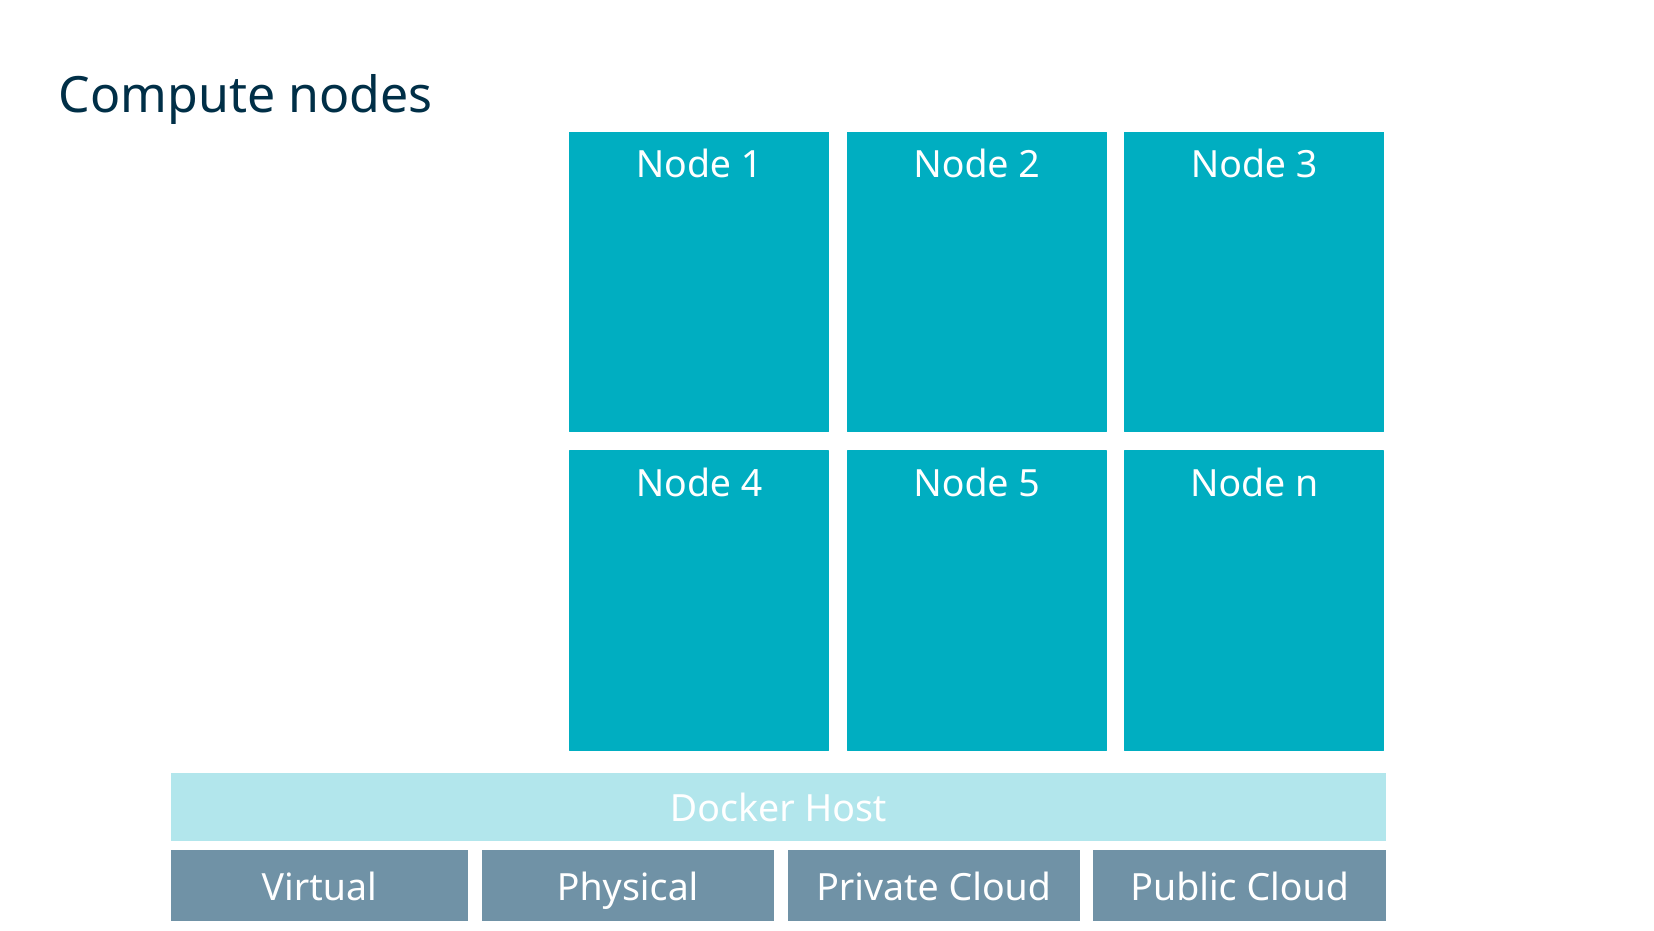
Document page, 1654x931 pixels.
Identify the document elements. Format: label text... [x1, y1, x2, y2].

text_box Node 1 [569, 132, 829, 432]
text_box Node 2 [847, 132, 1107, 432]
text_box Node 4 [569, 451, 829, 751]
text_box Public Cloud [1093, 850, 1386, 921]
title Compute nodes [59, 59, 557, 219]
text_box Node n [1124, 451, 1384, 751]
text_box Node 3 [1124, 132, 1384, 432]
text_box Physical [482, 850, 774, 921]
text_box Docker Host [171, 773, 1386, 841]
text_box Node 5 [847, 451, 1107, 751]
text_box Private Cloud [788, 850, 1080, 921]
text_box Virtual [171, 850, 468, 921]
